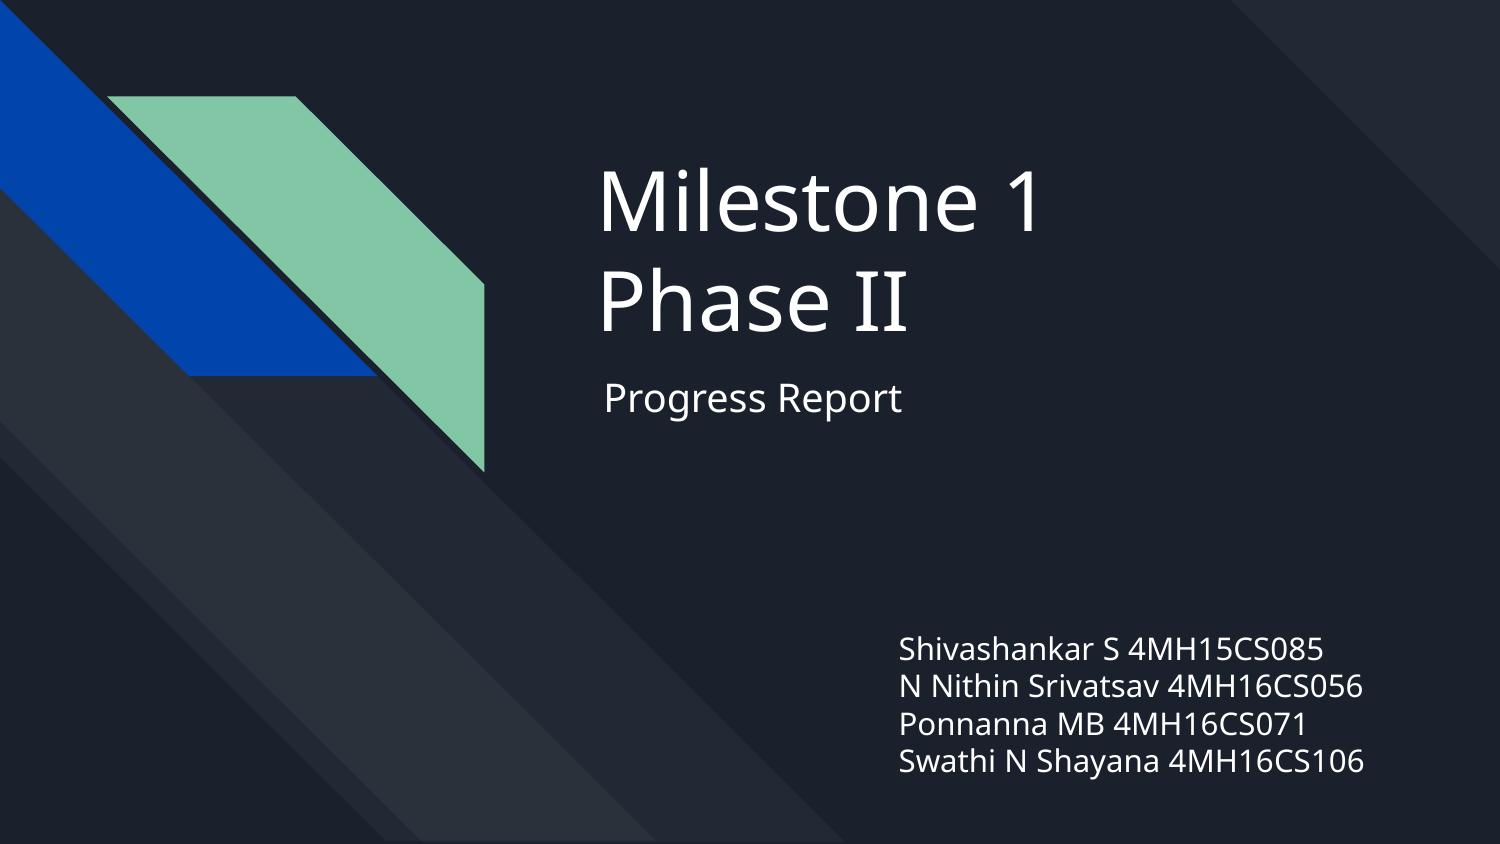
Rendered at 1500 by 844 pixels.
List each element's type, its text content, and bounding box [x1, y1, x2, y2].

subtitle Shivashankar S 4MH15CS085 N Nithin Srivatsav 4MH16CS056 Ponnanna MB 4MH16CS071 Swathi N Shayana 4MH16CS106 [883, 614, 1453, 844]
title Milestone 1 Phase II [581, 132, 1405, 392]
subtitle Progress Report [588, 357, 1158, 441]
